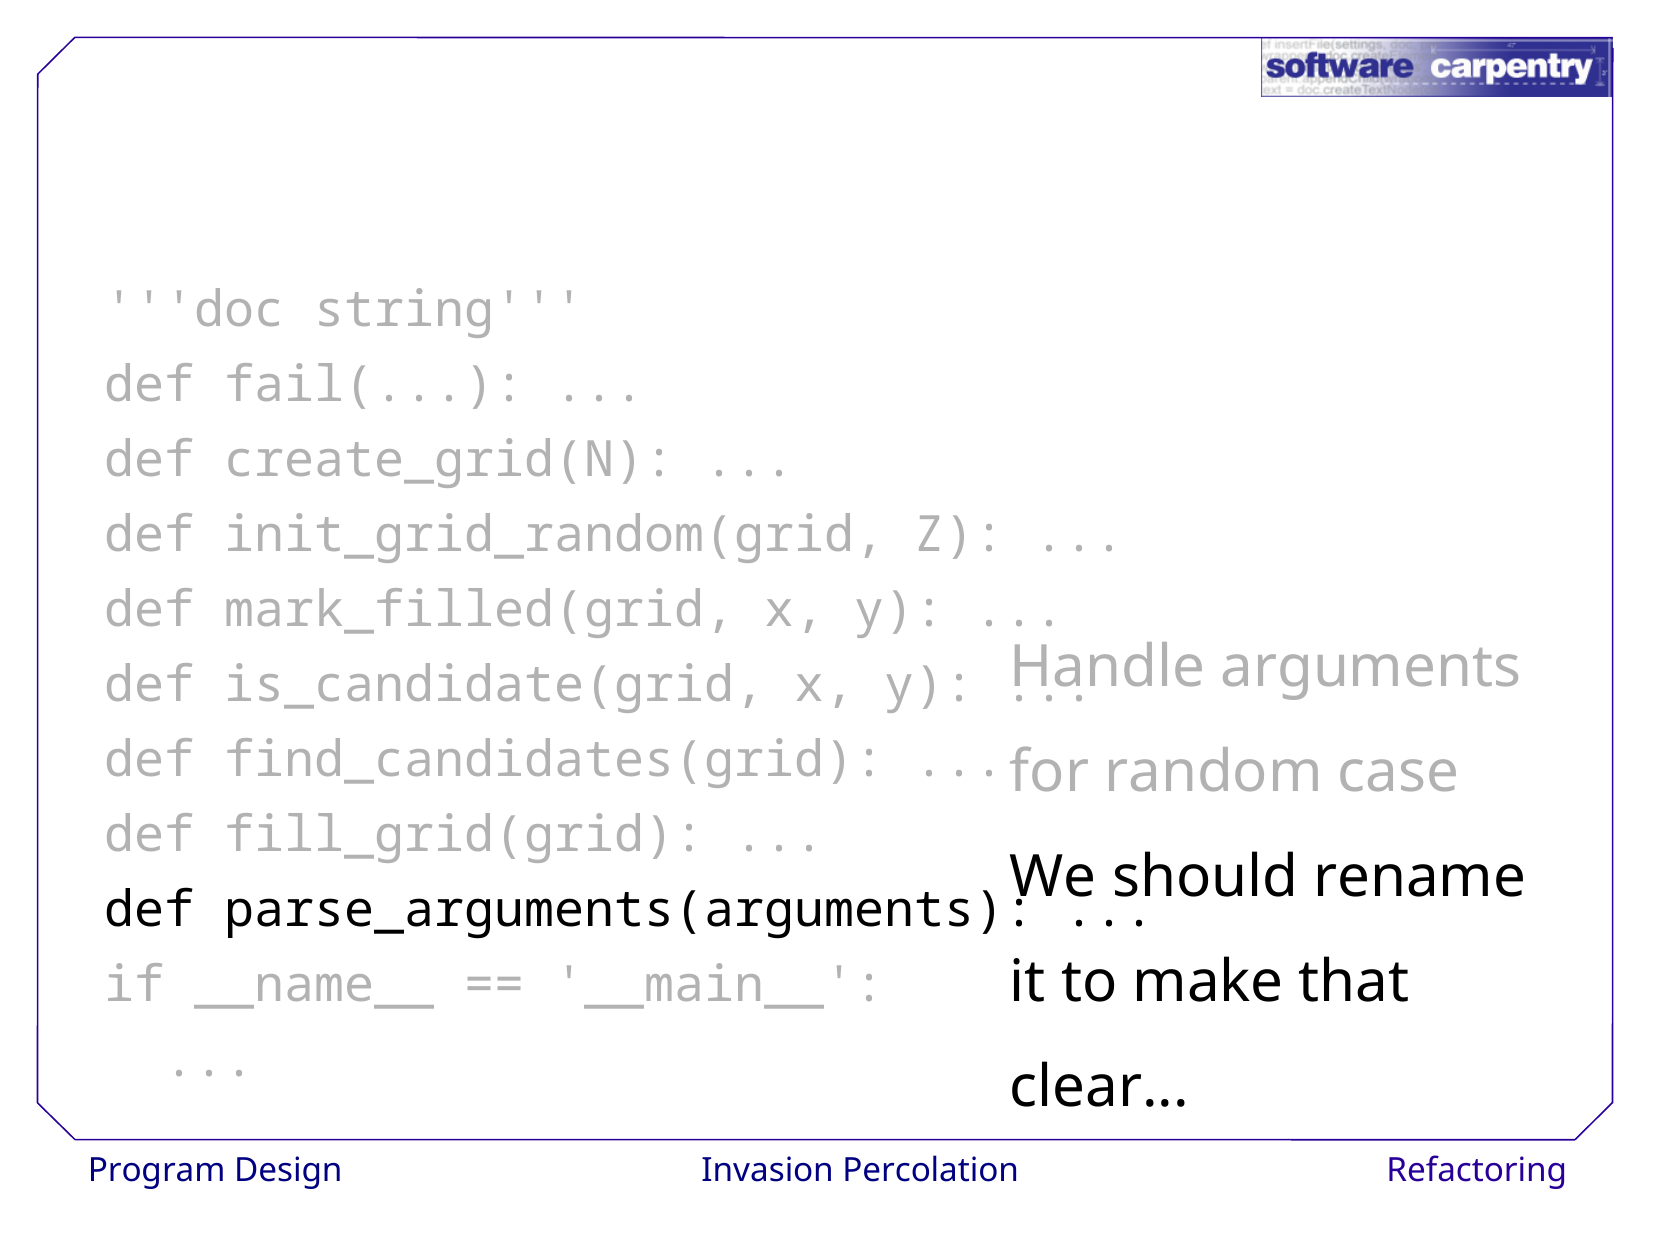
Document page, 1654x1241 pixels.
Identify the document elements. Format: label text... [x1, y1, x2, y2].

picture [1261, 39, 1613, 97]
text_box Handle arguments for random case We should rename it to make that clear... [995, 585, 1654, 1126]
text_box '''doc string''' def fail(...): ... def create_grid(N): ... def init_grid_random(grid, Z): ... def mark_filled(grid, x, y): ... def is_candidate(grid, x, y): ... def find_candidates(grid): ... def fill_grid(grid): ... def parse_arguments(arguments): ... if __name__ == '__main__': ... [89, 253, 1508, 1093]
